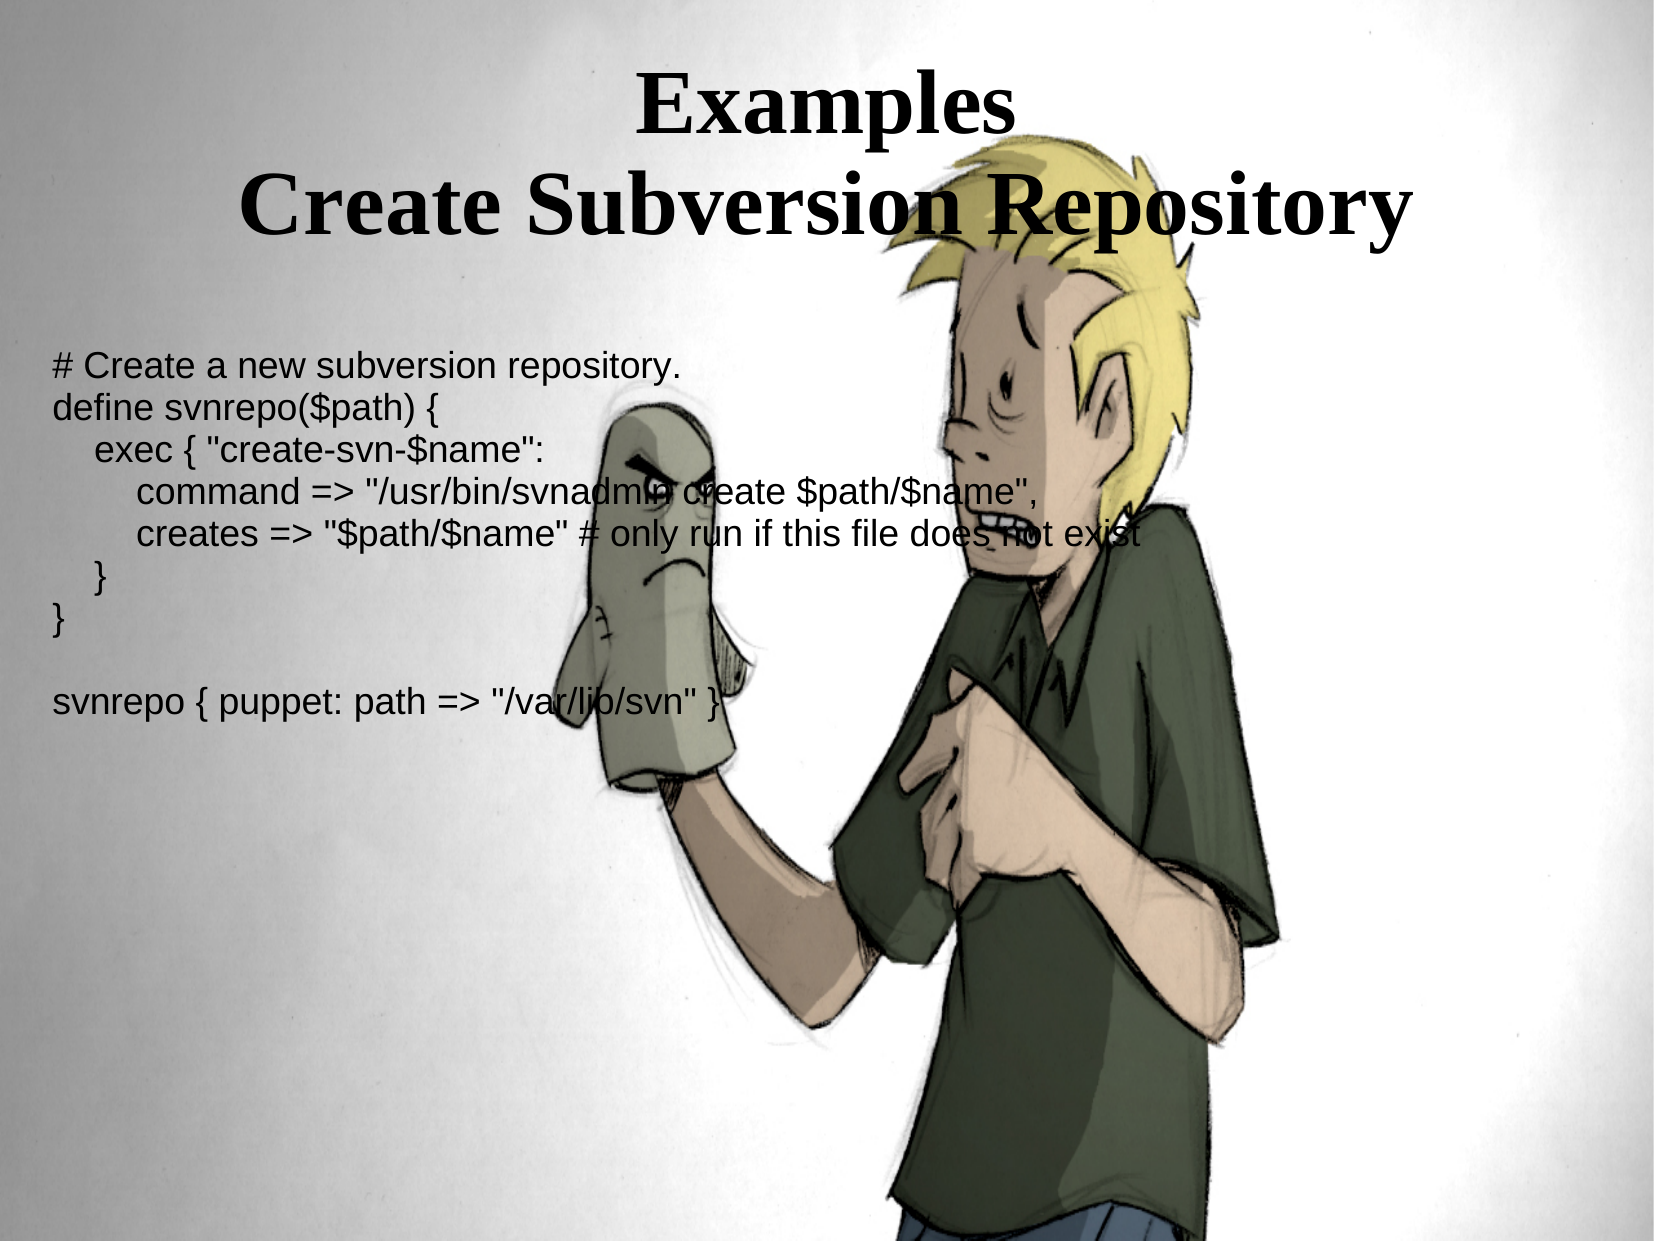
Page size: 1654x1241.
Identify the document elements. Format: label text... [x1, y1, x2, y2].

picture [0, 0, 1654, 1241]
text_box # Create a new subversion repository. define svnrepo($path) { exec { "create-svn-$name": command => "/usr/bin/svnadmin create $path/$name", creates => "$path/$name" # only run if this file does not exist } } svnrepo { puppet: path => "/var/lib/svn" } [37, 337, 1606, 829]
title Examples Create Subversion Repository [82, 47, 1571, 259]
